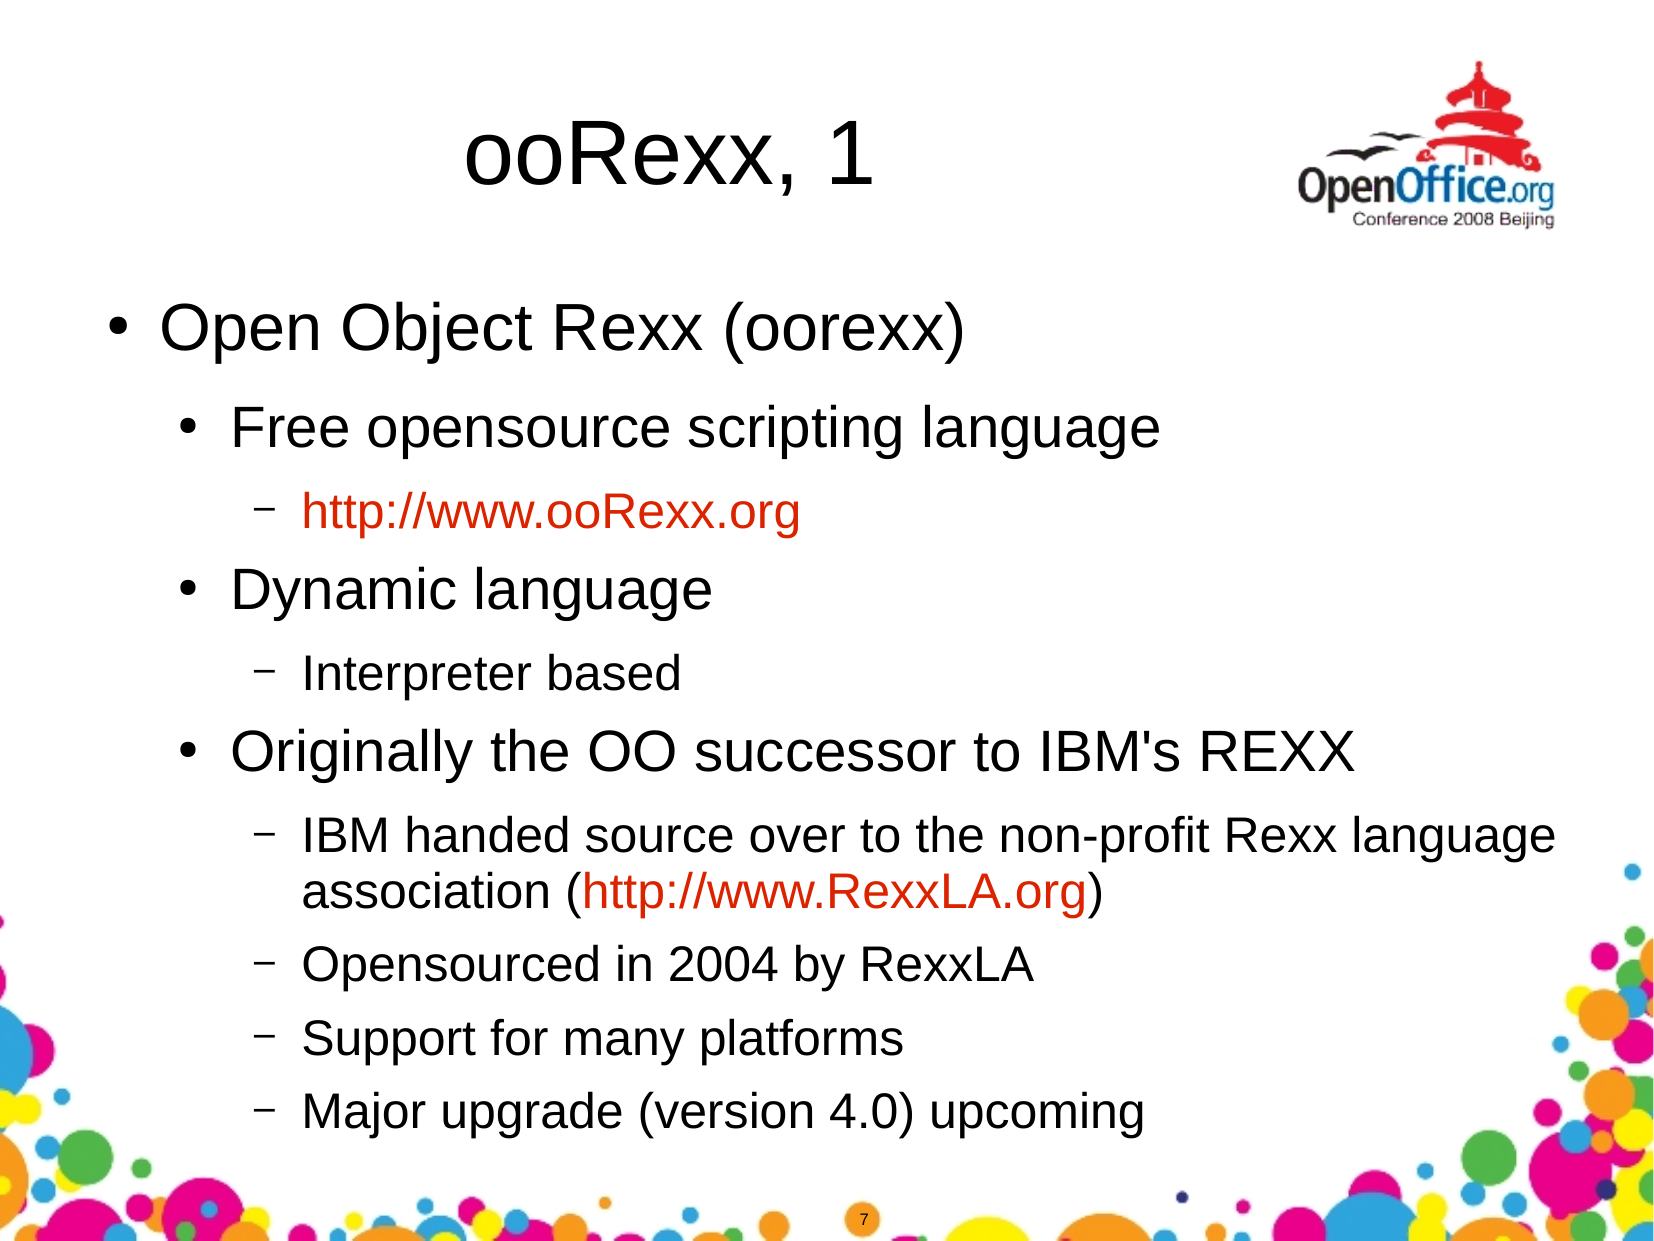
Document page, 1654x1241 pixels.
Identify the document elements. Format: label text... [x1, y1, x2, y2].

title ooRexx, 1 [82, 56, 1258, 250]
list Open Object Rexx (oorexx) Free opensource scripting language http://www.ooRexx.org Dynamic language Interpreter based Originally the OO successor to IBM's REXX IBM handed source over to the non-profit Rexx language association (http://www.RexxLA.org) Opensourced in 2004 by RexxLA Support for many platforms Major upgrade (version 4.0) upcoming [88, 290, 1577, 1139]
picture [1285, 51, 1569, 250]
picture [0, 810, 1654, 1241]
